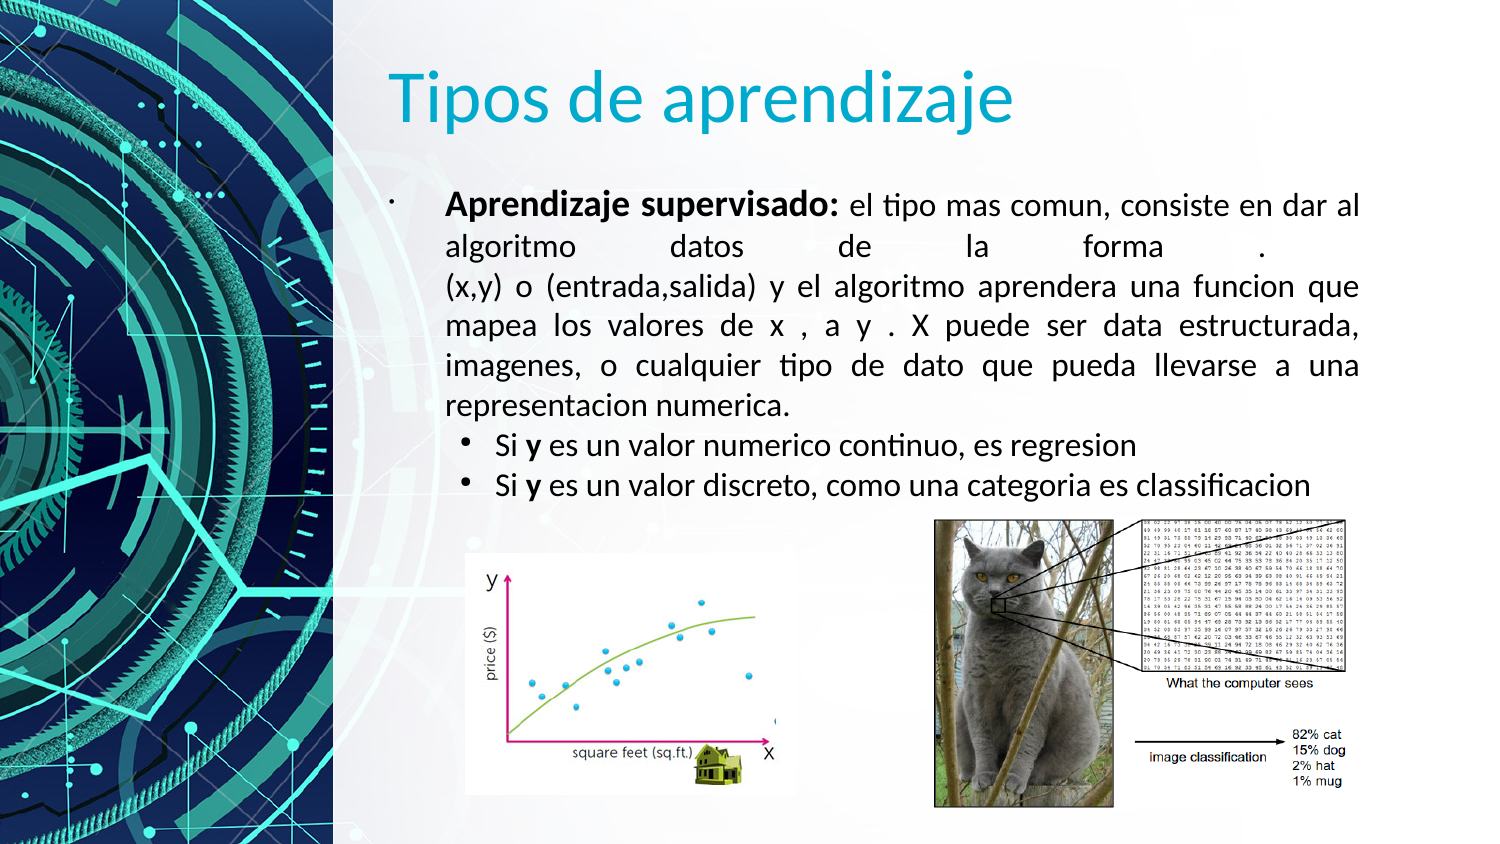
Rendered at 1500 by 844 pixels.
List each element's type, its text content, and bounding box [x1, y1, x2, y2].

text_box Tipos de aprendizaje [374, 46, 1376, 140]
picture [0, 0, 1500, 844]
text_box Aprendizaje supervisado: el tipo mas comun, consiste en dar al algoritmo datos de la forma . (x,y) o (entrada,salida) y el algoritmo aprendera una funcion que mapea los valores de x , a y . X puede ser data estructurada, imagenes, o cualquier tipo de dato que pueda llevarse a una representacion numerica. Si y es un valor numerico continuo, es regresion Si y es un valor discreto, como una categoria es classificacion [374, 171, 1376, 773]
